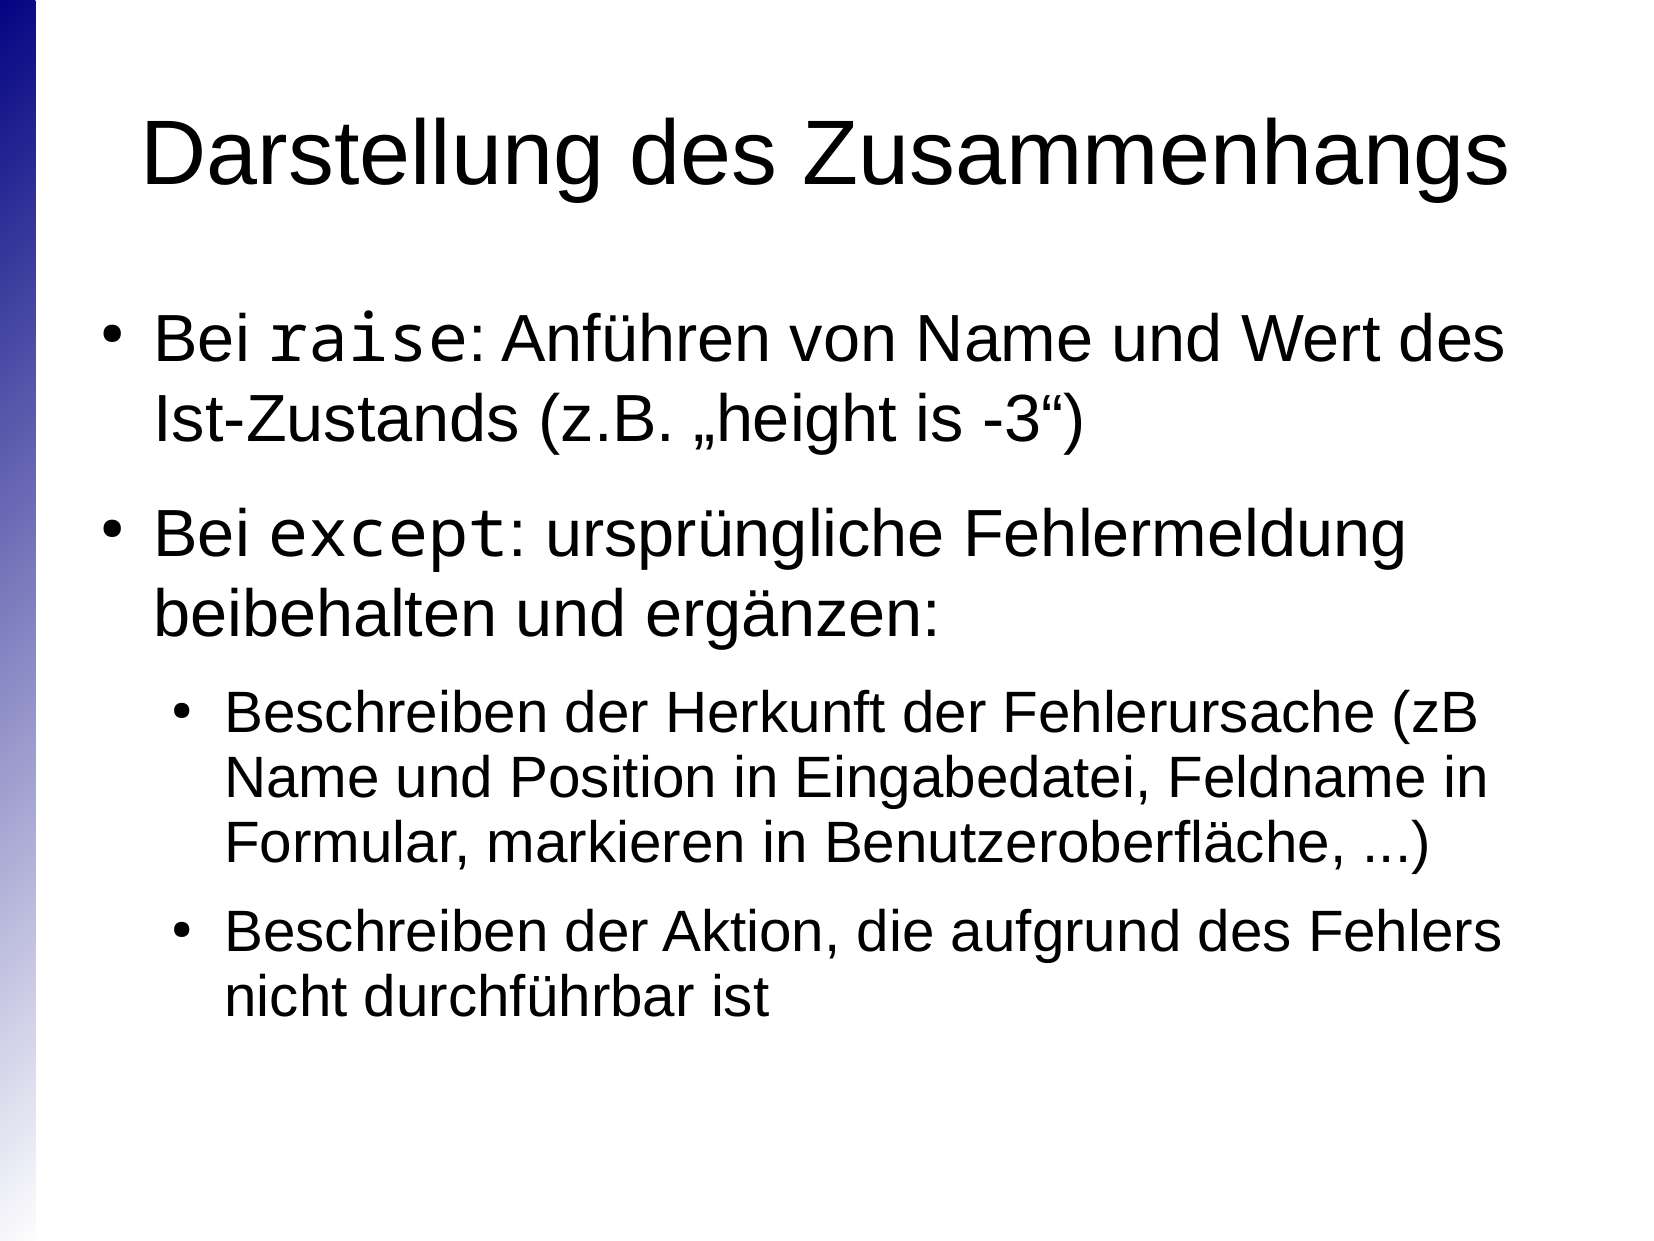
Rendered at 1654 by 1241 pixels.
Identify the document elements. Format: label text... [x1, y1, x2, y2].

title Darstellung des Zusammenhangs [82, 49, 1571, 257]
list Bei raise: Anführen von Name und Wert des Ist-Zustands (z.B. „height is -3“) Bei except: ursprüngliche Fehlermeldung beibehalten und ergänzen: Beschreiben der Herkunft der Fehlerursache (zB Name und Position in Eingabedatei, Feldname in Formular, markieren in Benutzeroberfläche, ...) Beschreiben der Aktion, die aufgrund des Fehlers nicht durchführbar ist [82, 290, 1571, 1109]
